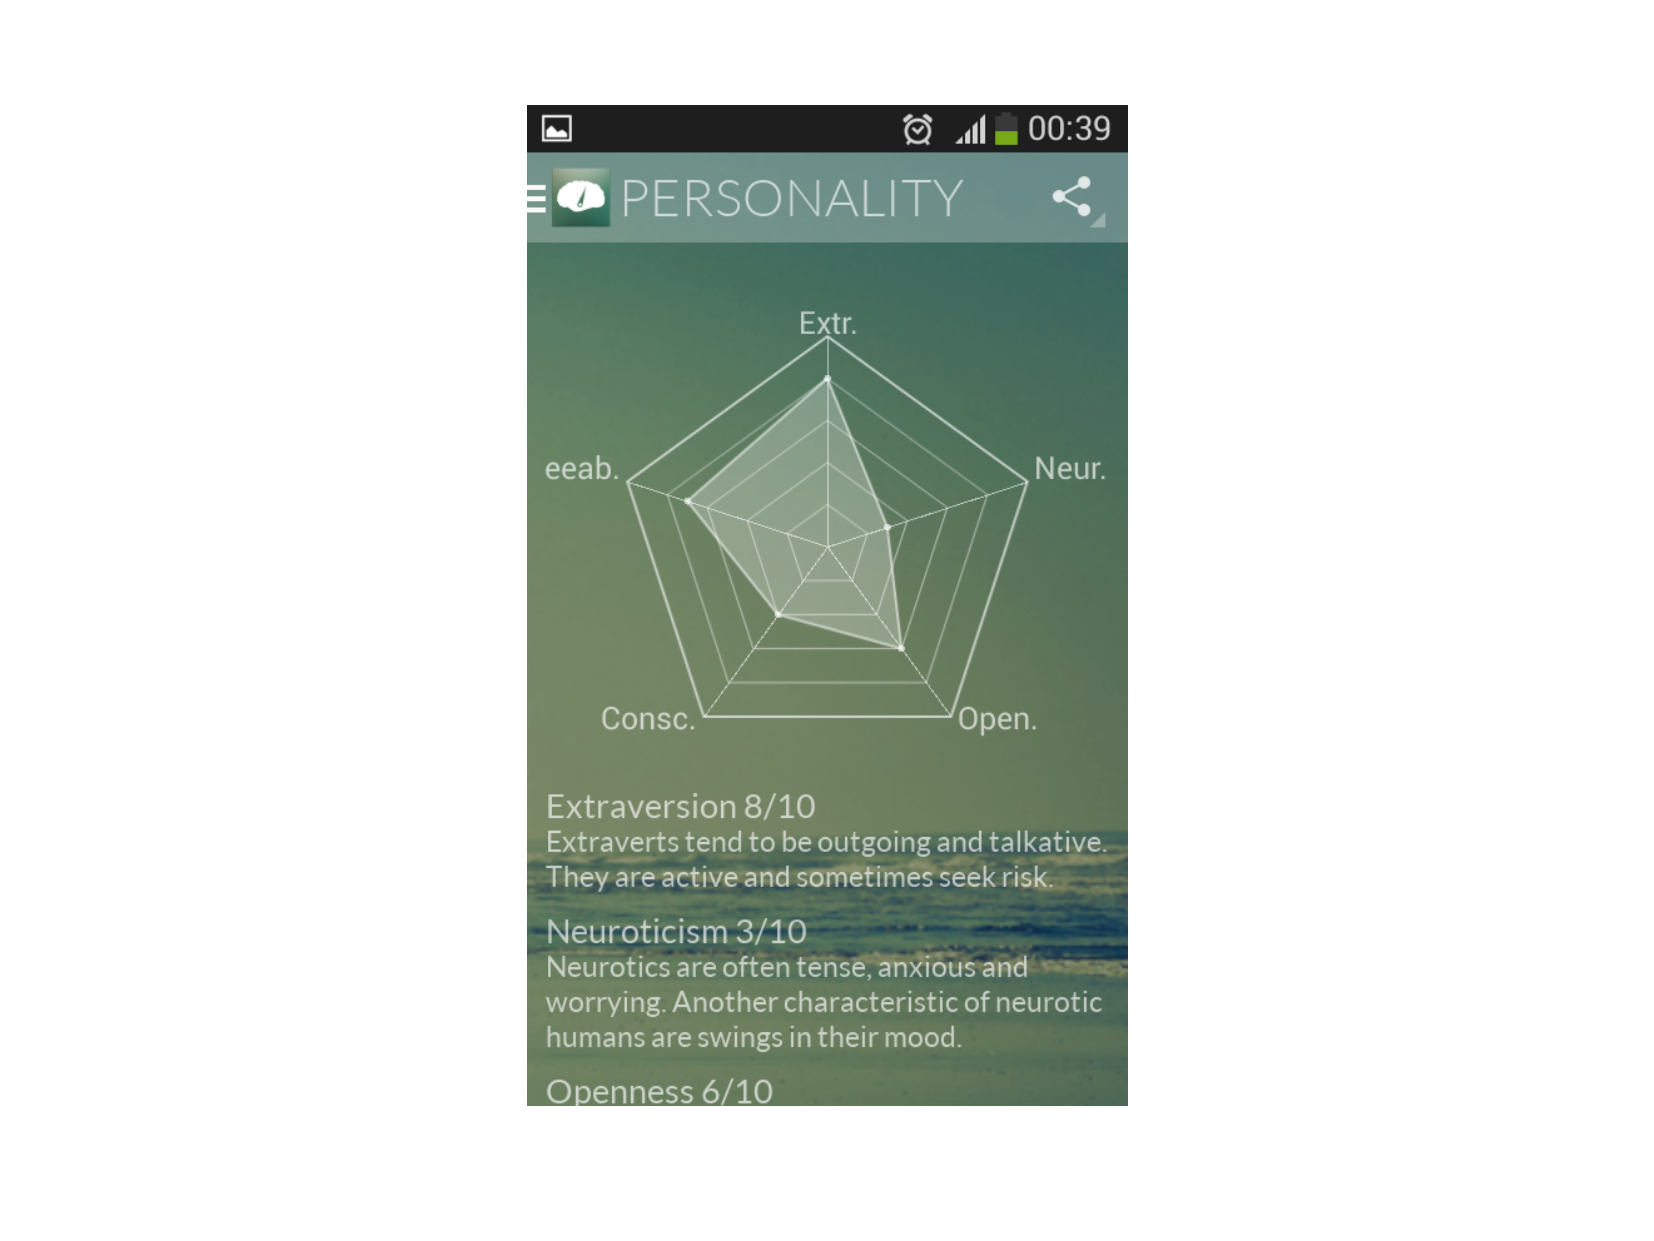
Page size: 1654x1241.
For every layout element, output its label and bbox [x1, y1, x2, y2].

picture [527, 105, 1128, 1106]
